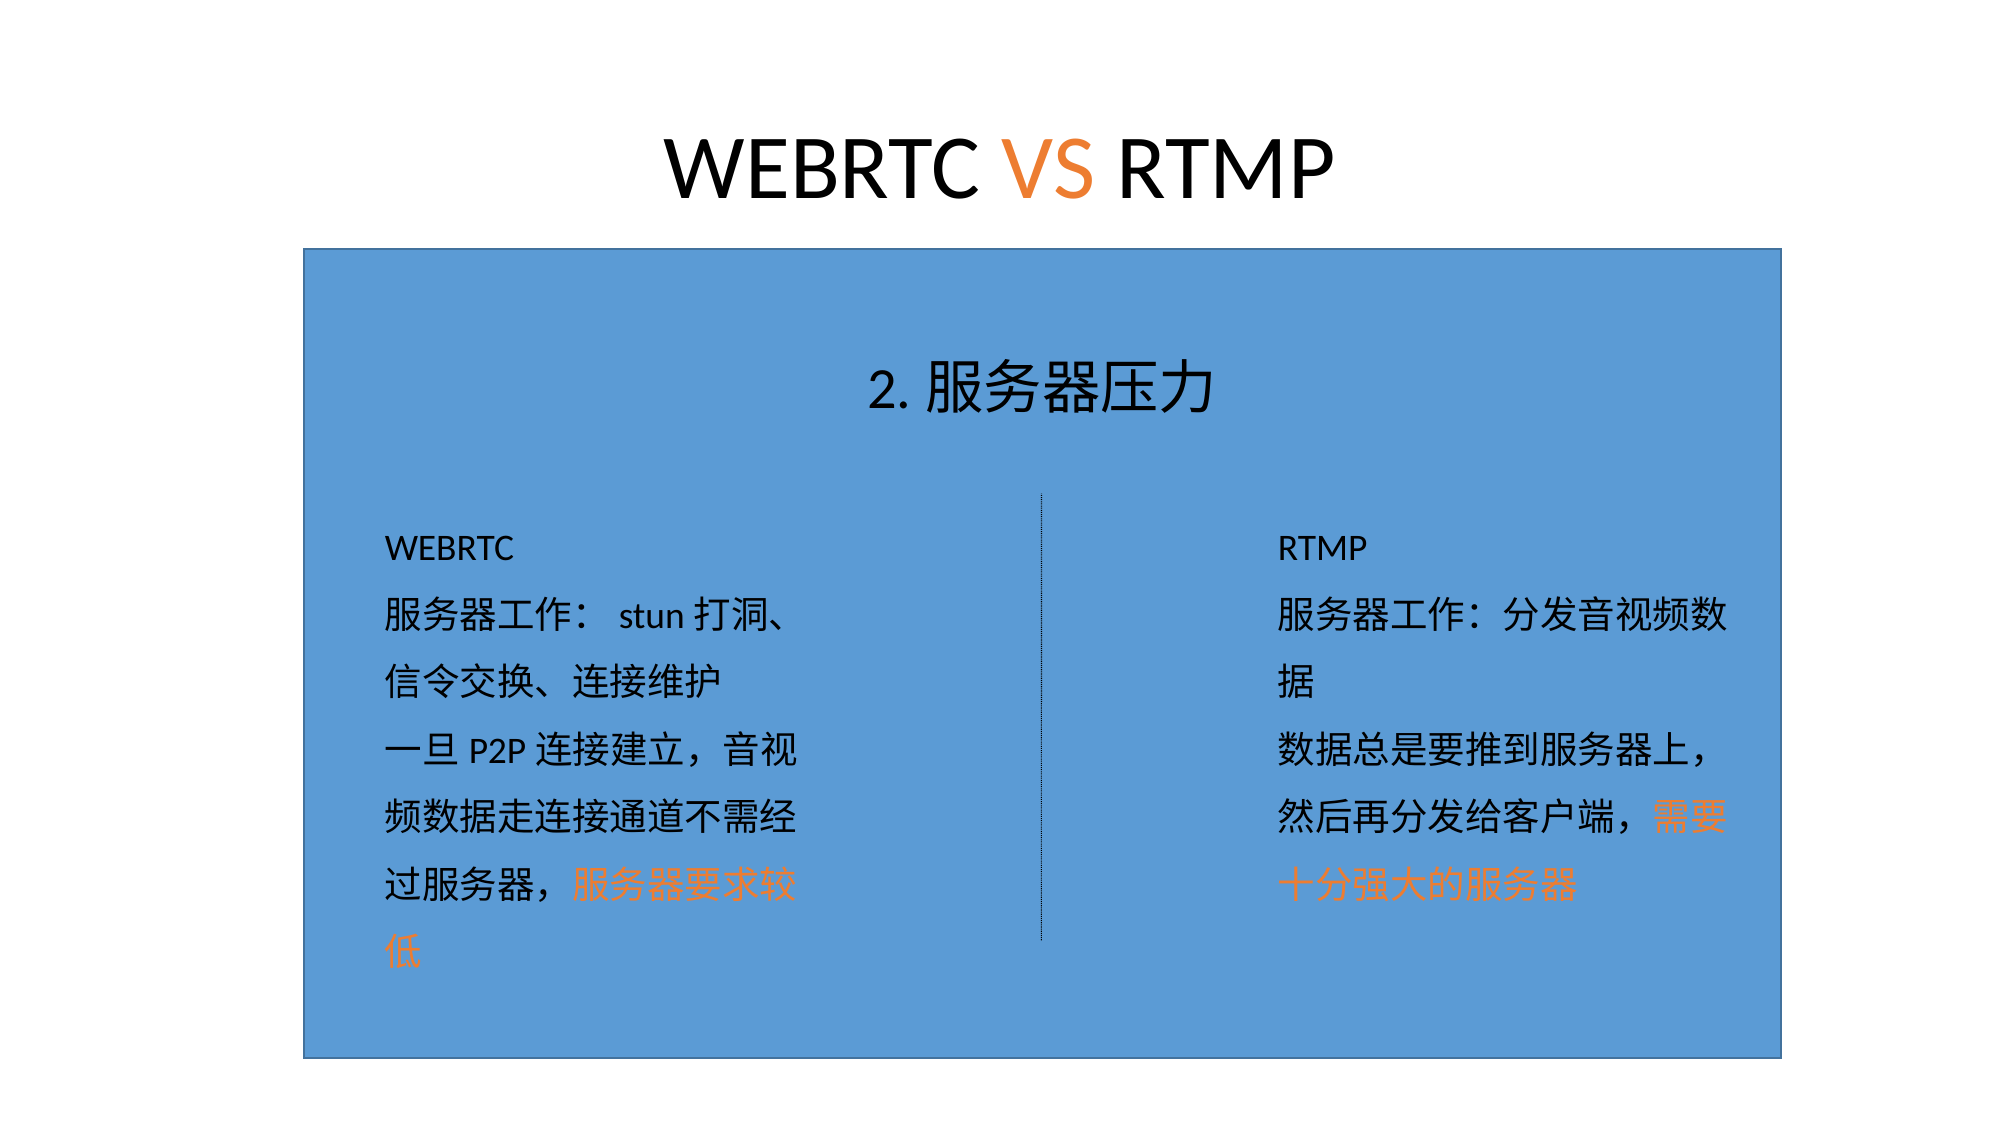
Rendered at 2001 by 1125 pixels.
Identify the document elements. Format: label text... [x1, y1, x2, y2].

title WEBRTC VS RTMP [137, 59, 1863, 278]
text_box RTMP 服务器工作：分发音视频数据 数据总是要推到服务器上，然后再分发给客户端，需要十分强大的服务器 [1263, 493, 1748, 914]
text_box [303, 278, 1782, 1058]
text_box 2.服务器压力 [852, 342, 1233, 428]
text_box WEBRTC 服务器工作：stun打洞、信令交换、连接维护 一旦P2P连接建立，音视频数据走连接通道不需经过服务器，服务器要求较低 [369, 493, 837, 981]
